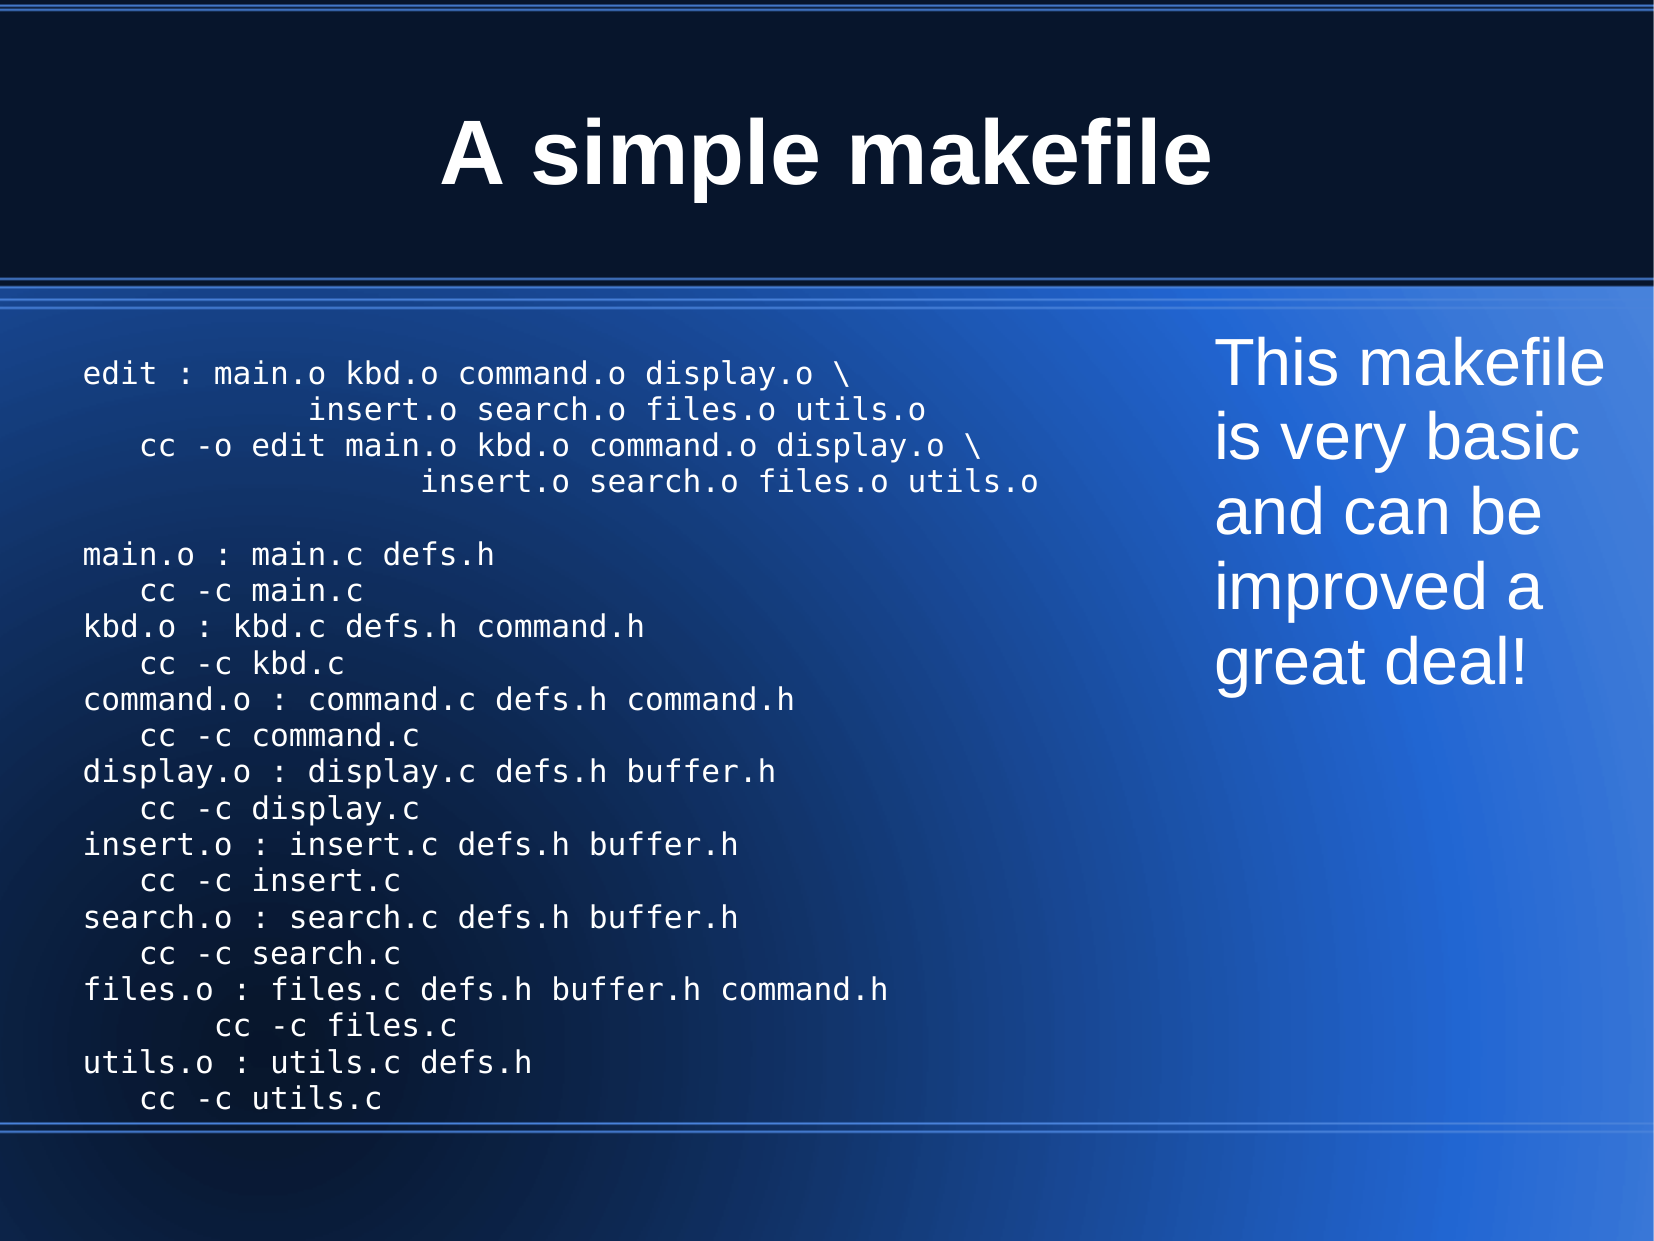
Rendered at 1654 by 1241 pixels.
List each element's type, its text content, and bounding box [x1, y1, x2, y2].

list edit : main.o kbd.o command.o display.o \ insert.o search.o files.o utils.o cc -o edit main.o kbd.o command.o display.o \ insert.o search.o files.o utils.o main.o : main.c defs.h cc -c main.c kbd.o : kbd.c defs.h command.h cc -c kbd.c command.o : command.c defs.h command.h cc -c command.c display.o : display.c defs.h buffer.h cc -c display.c insert.o : insert.c defs.h buffer.h cc -c insert.c search.o : search.c defs.h buffer.h cc -c search.c files.o : files.c defs.h buffer.h command.h cc -c files.c utils.o : utils.c defs.h cc -c utils.c [82, 355, 1270, 1117]
list This makefile is very basic and can be improved a great deal! [1214, 324, 1625, 1027]
picture [0, 0, 1654, 1241]
title A simple makefile [82, 49, 1571, 257]
